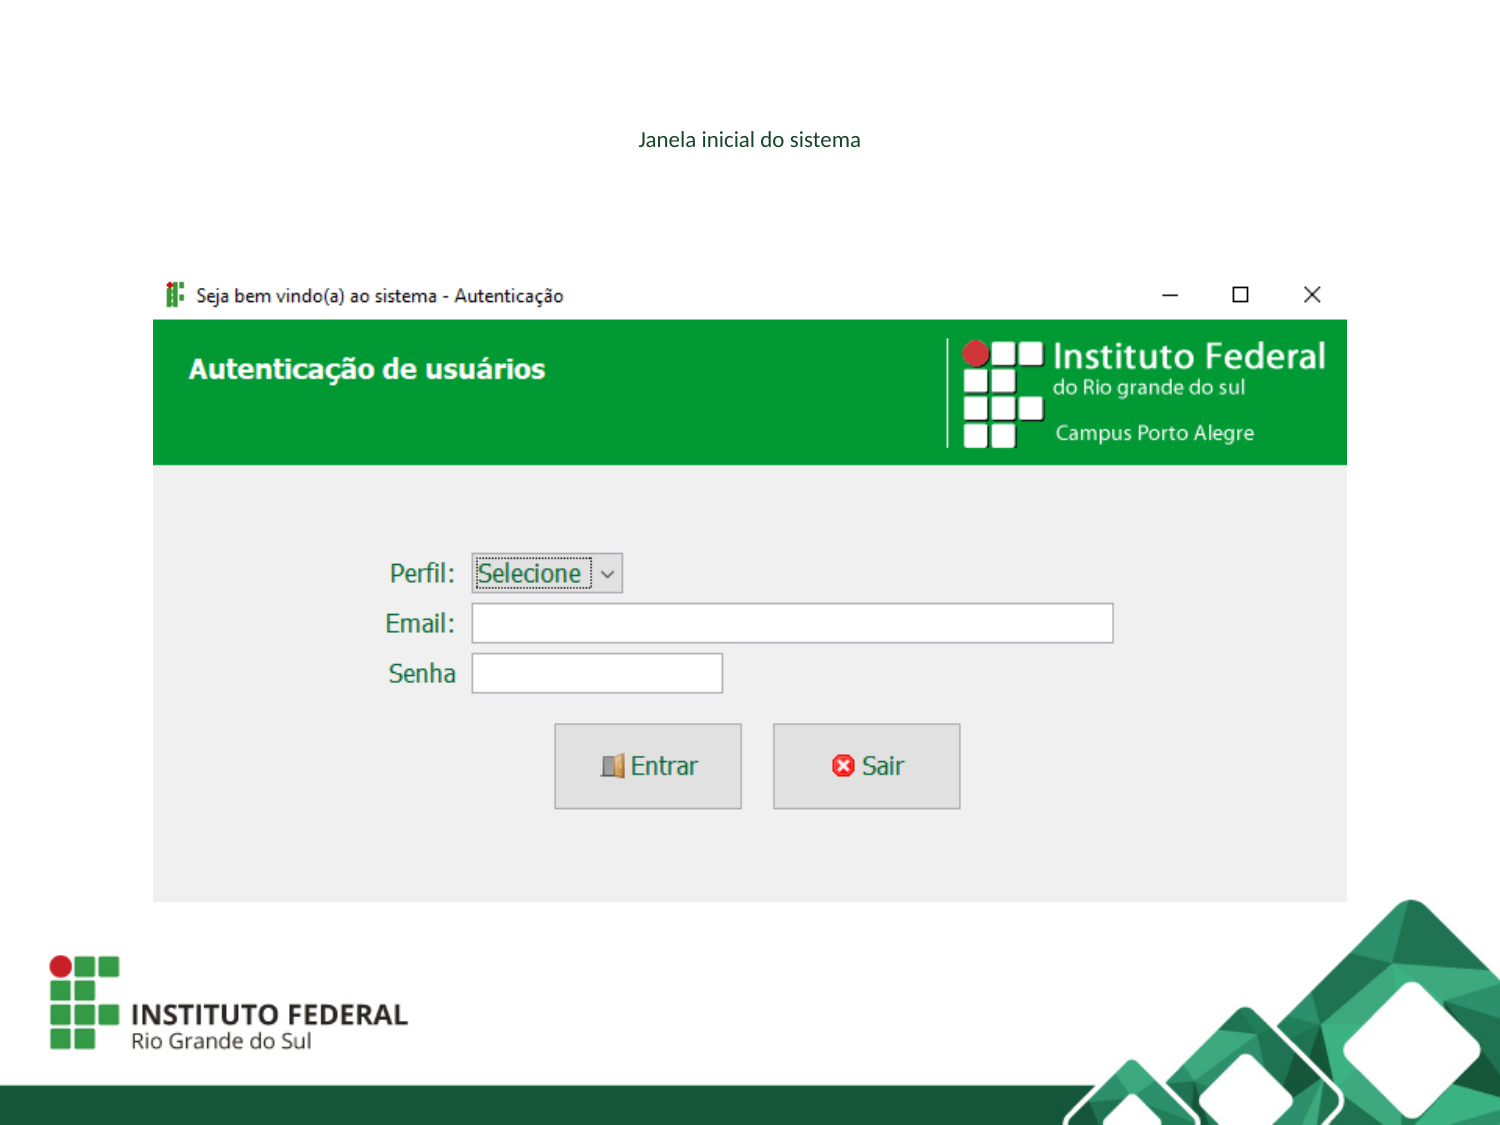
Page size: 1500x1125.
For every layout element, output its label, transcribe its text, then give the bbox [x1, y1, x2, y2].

title Janela inicial do sistema [75, 45, 1426, 233]
picture [153, 276, 1347, 903]
